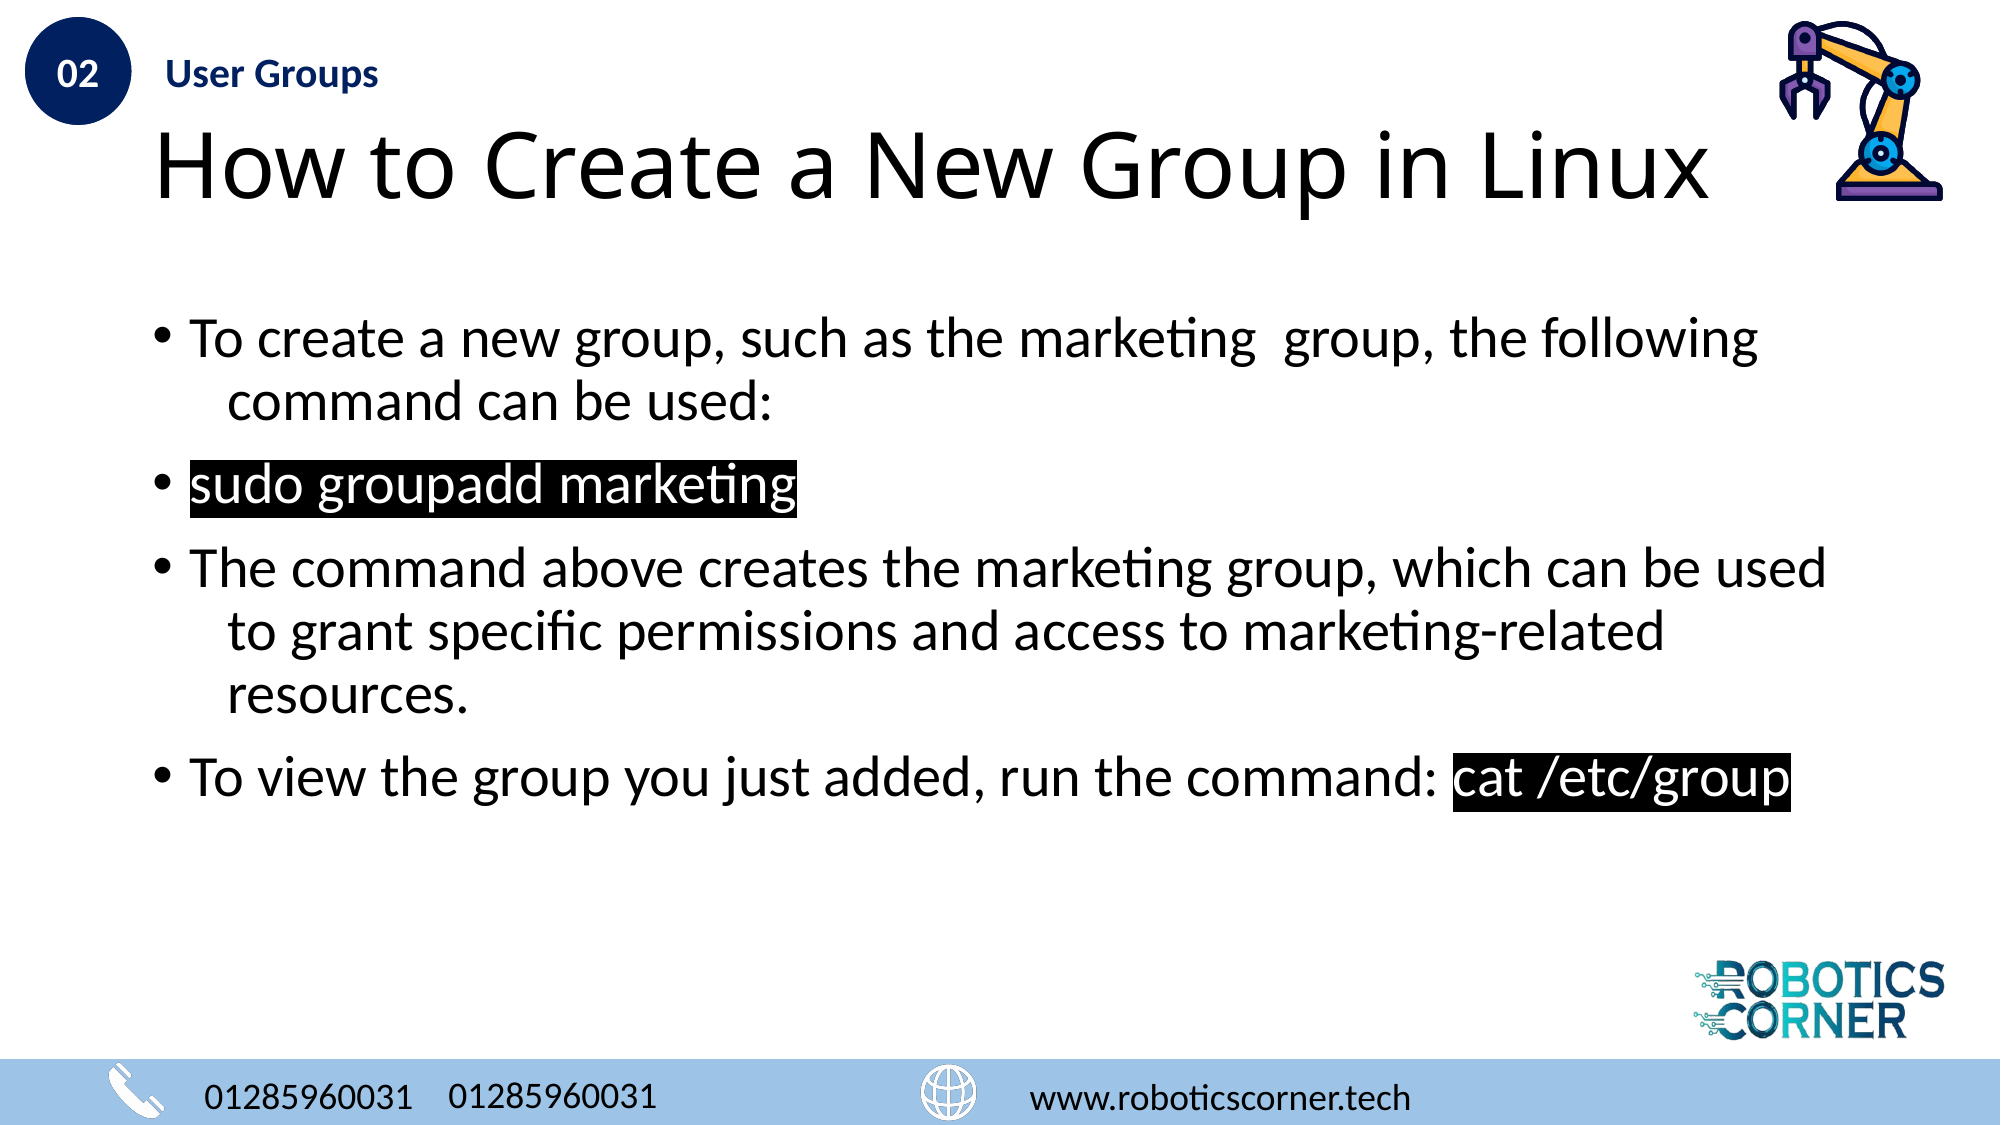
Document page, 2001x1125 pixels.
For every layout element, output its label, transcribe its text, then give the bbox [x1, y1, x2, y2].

list To create a new group, such as the marketing group, the following command can be used: sudo groupadd marketing The command above creates the marketing group, which can be used to grant specific permissions and access to marketing-related resources. To view the group you just added, run the command: cat /etc/group [137, 299, 1863, 1014]
text_box User Groups [150, 38, 846, 104]
picture [1680, 859, 1953, 1125]
picture [1771, 21, 1951, 201]
picture [103, 1057, 170, 1124]
title How to Create a New Group in Linux [137, 59, 1863, 278]
text_box 02 [22, 14, 134, 128]
picture [915, 1059, 981, 1125]
